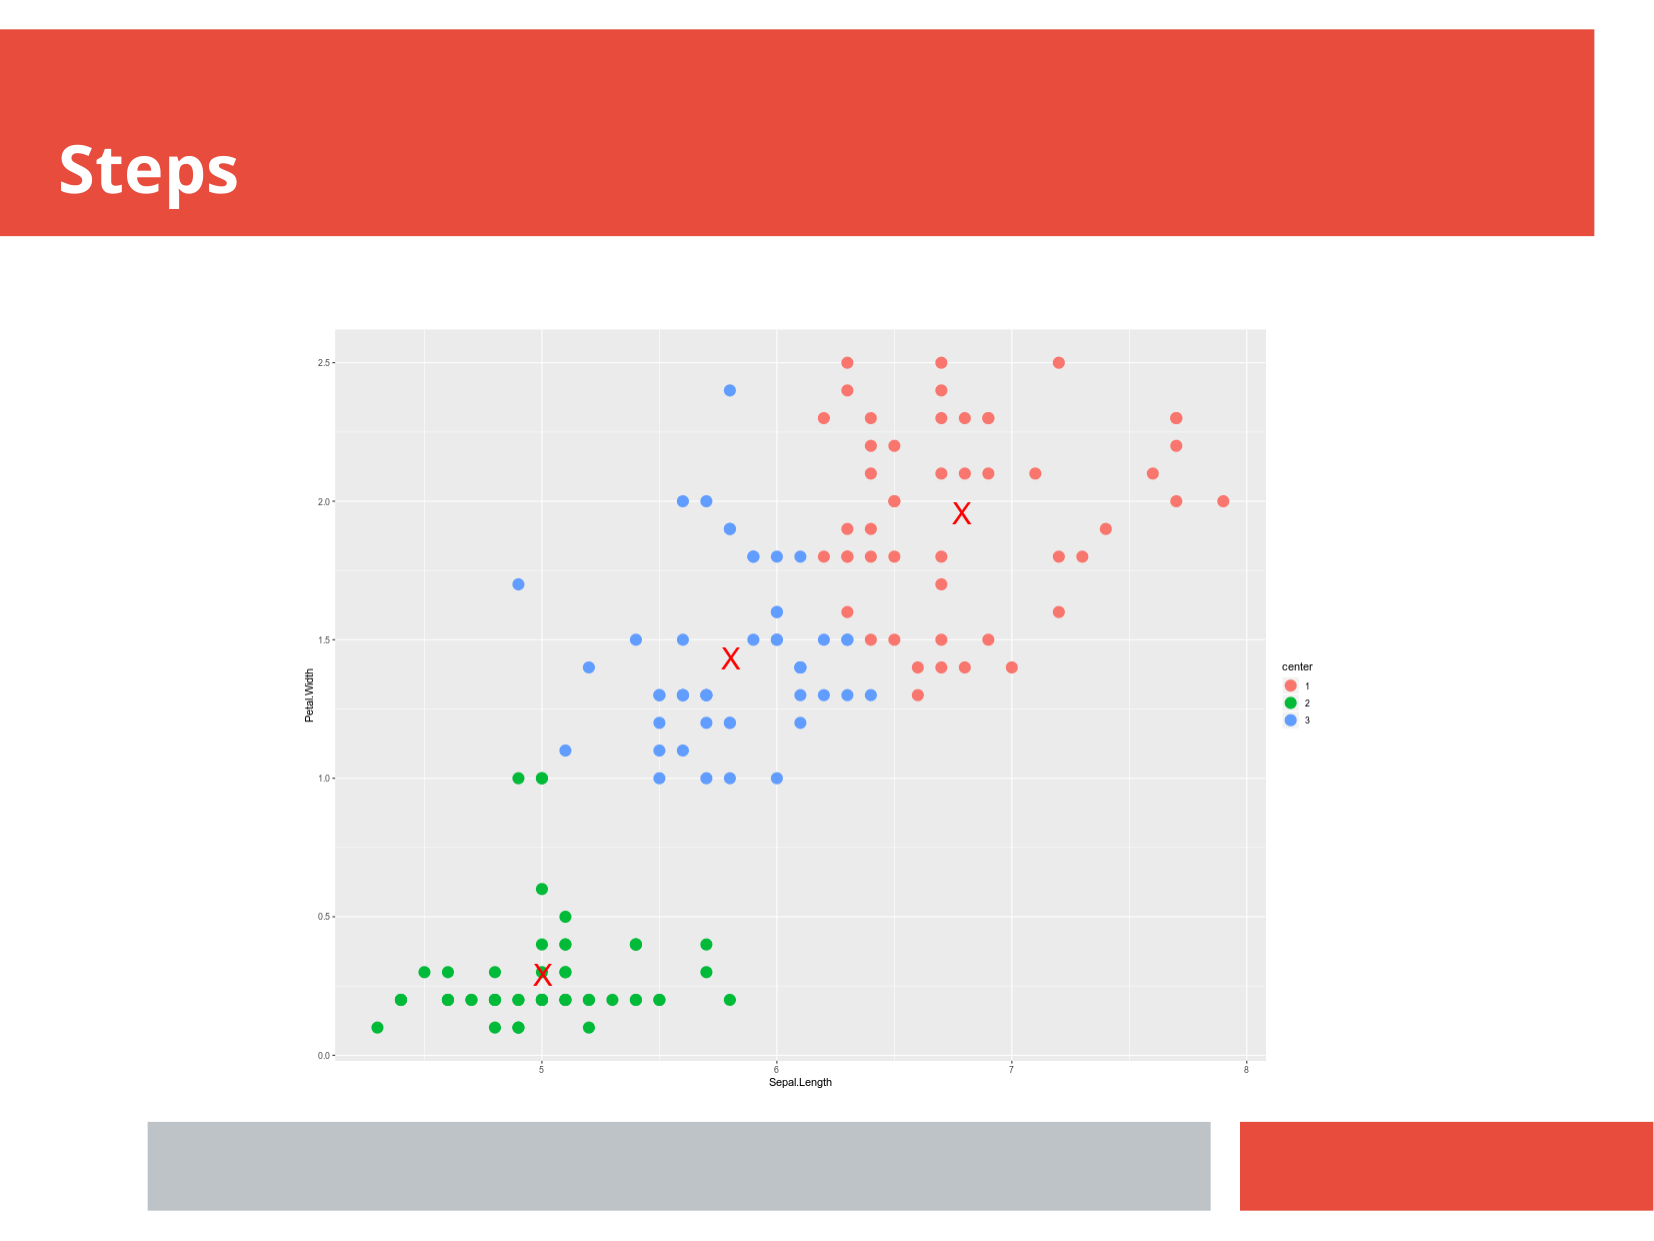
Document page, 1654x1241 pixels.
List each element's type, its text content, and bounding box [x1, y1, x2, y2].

text_box Steps [58, 58, 1595, 207]
picture [300, 324, 1324, 1093]
text_box Steps [179, 164, 193, 186]
